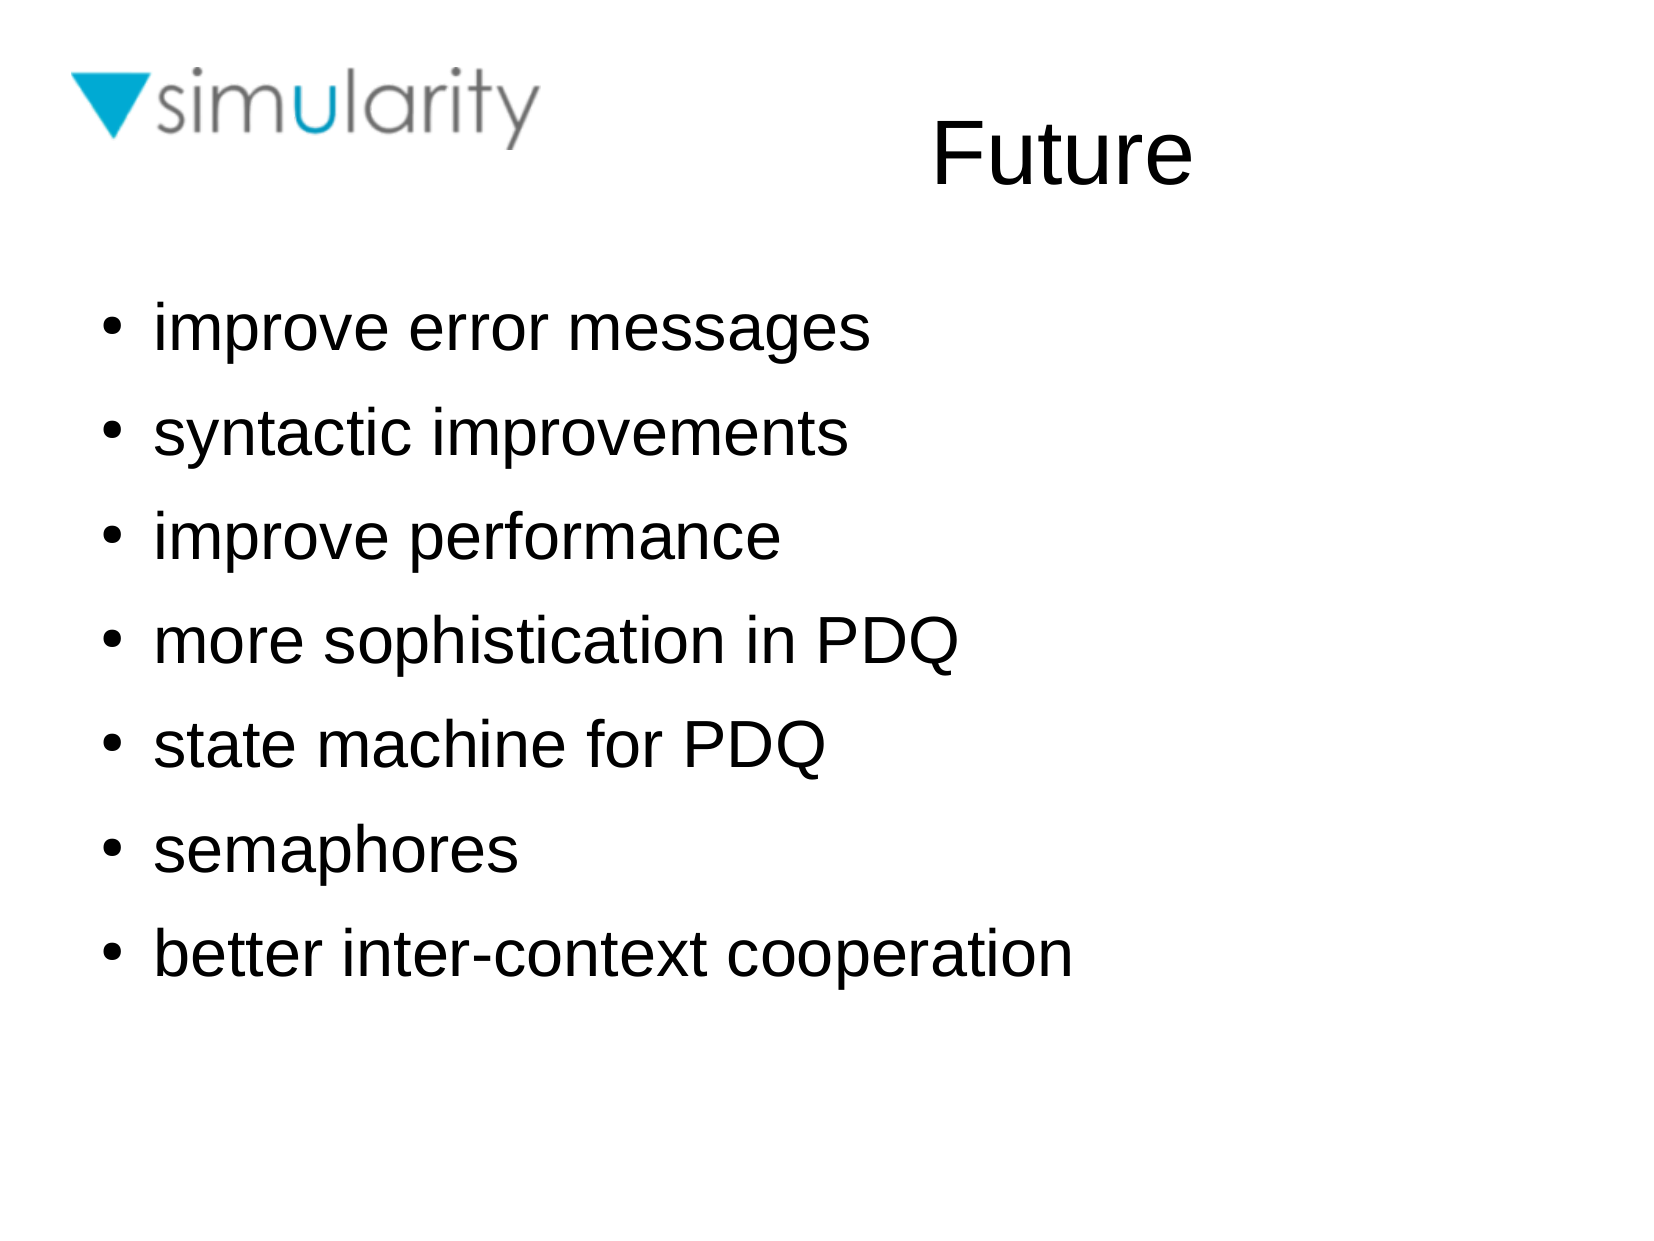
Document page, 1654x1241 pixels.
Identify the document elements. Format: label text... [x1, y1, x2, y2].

list improve error messages syntactic improvements improve performance more sophistication in PDQ state machine for PDQ semaphores better inter-context cooperation [82, 290, 1571, 1010]
picture [71, 67, 541, 150]
title Future [555, 49, 1571, 257]
